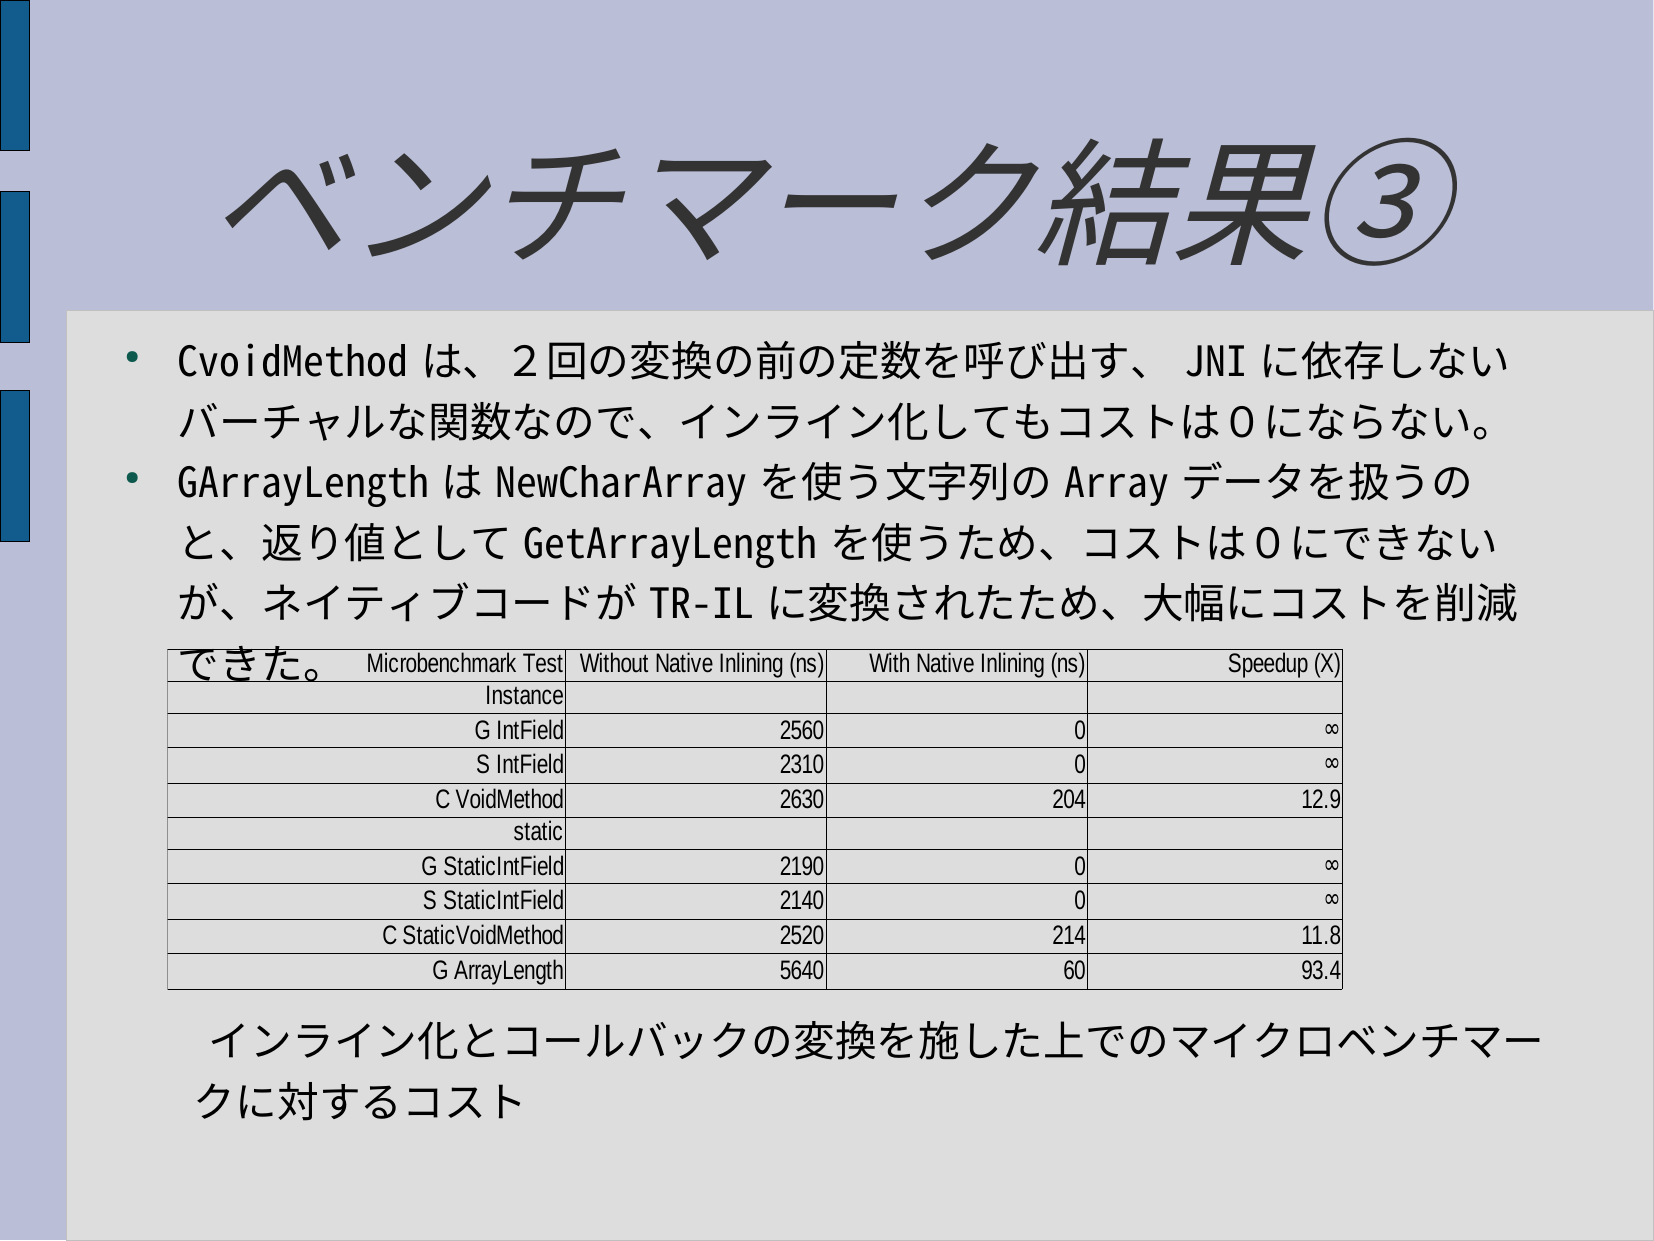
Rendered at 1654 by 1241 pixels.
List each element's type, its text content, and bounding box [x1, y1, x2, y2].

text_box インライン化とコールバックの変換を施した上でのマイクロベンチマークに対するコスト [193, 1008, 1558, 1115]
title ベンチマーク結果③ [121, 91, 1534, 299]
list CvoidMethodは、２回の変換の前の定数を呼び出す、JNIに依存しないバーチャルな関数なので、インライン化してもコストは０にならない。 GArrayLengthはNewCharArrayを使う文字列のArrayデータを扱うのと、返り値としてGetArrayLengthを使うため、コストは０にできないが、ネイティブコードがTR-ILに変換されたため、大幅にコストを削減できた。 [107, 328, 1520, 1110]
chart [167, 649, 1345, 991]
